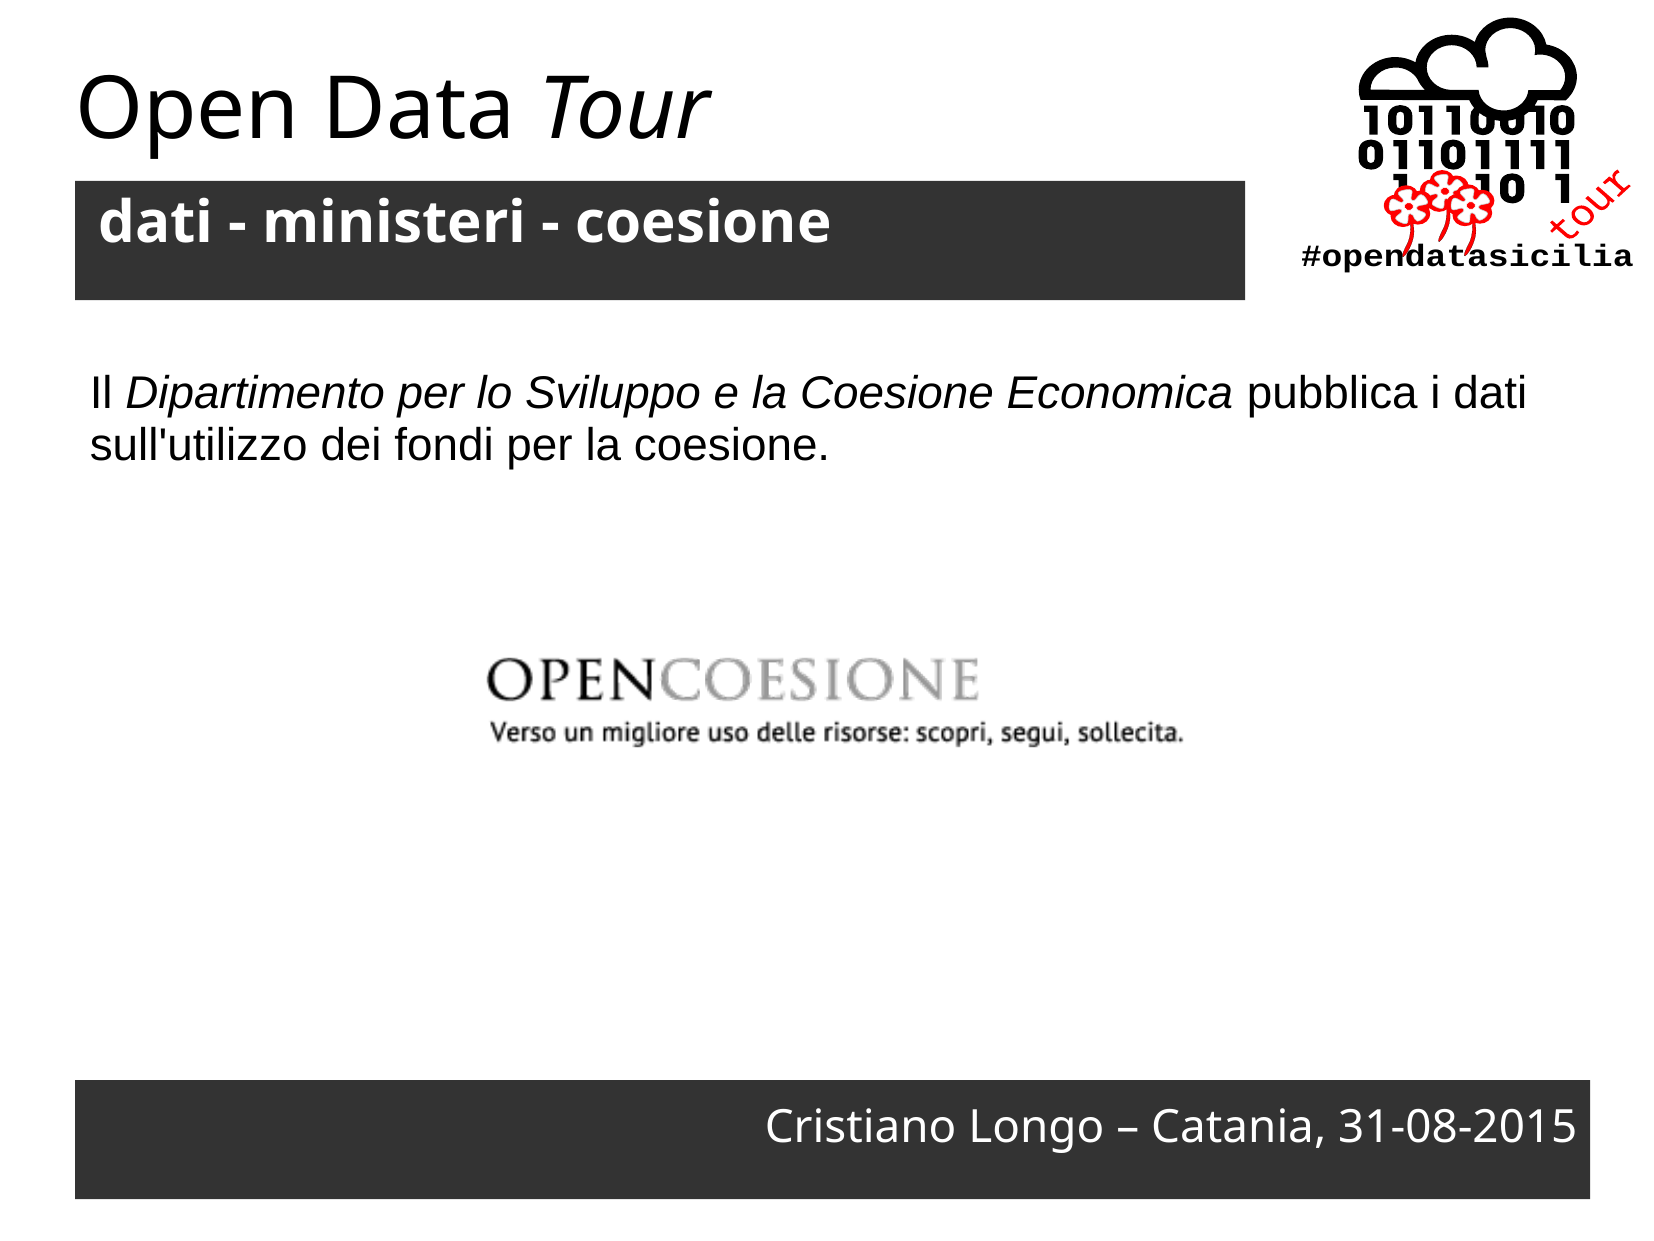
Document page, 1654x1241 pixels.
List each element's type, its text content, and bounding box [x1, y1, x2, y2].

text_box Il Dipartimento per lo Sviluppo e la Coesione Economica pubblica i dati sull'utilizzo dei fondi per la coesione. [75, 360, 1561, 541]
list Open Data Tour [75, 45, 1246, 165]
picture [1302, 17, 1633, 273]
list dati - ministeri - coesione [75, 180, 1246, 301]
picture [485, 654, 1186, 751]
list Cristiano Longo – Catania, 31-08-2015 [75, 1080, 1591, 1200]
